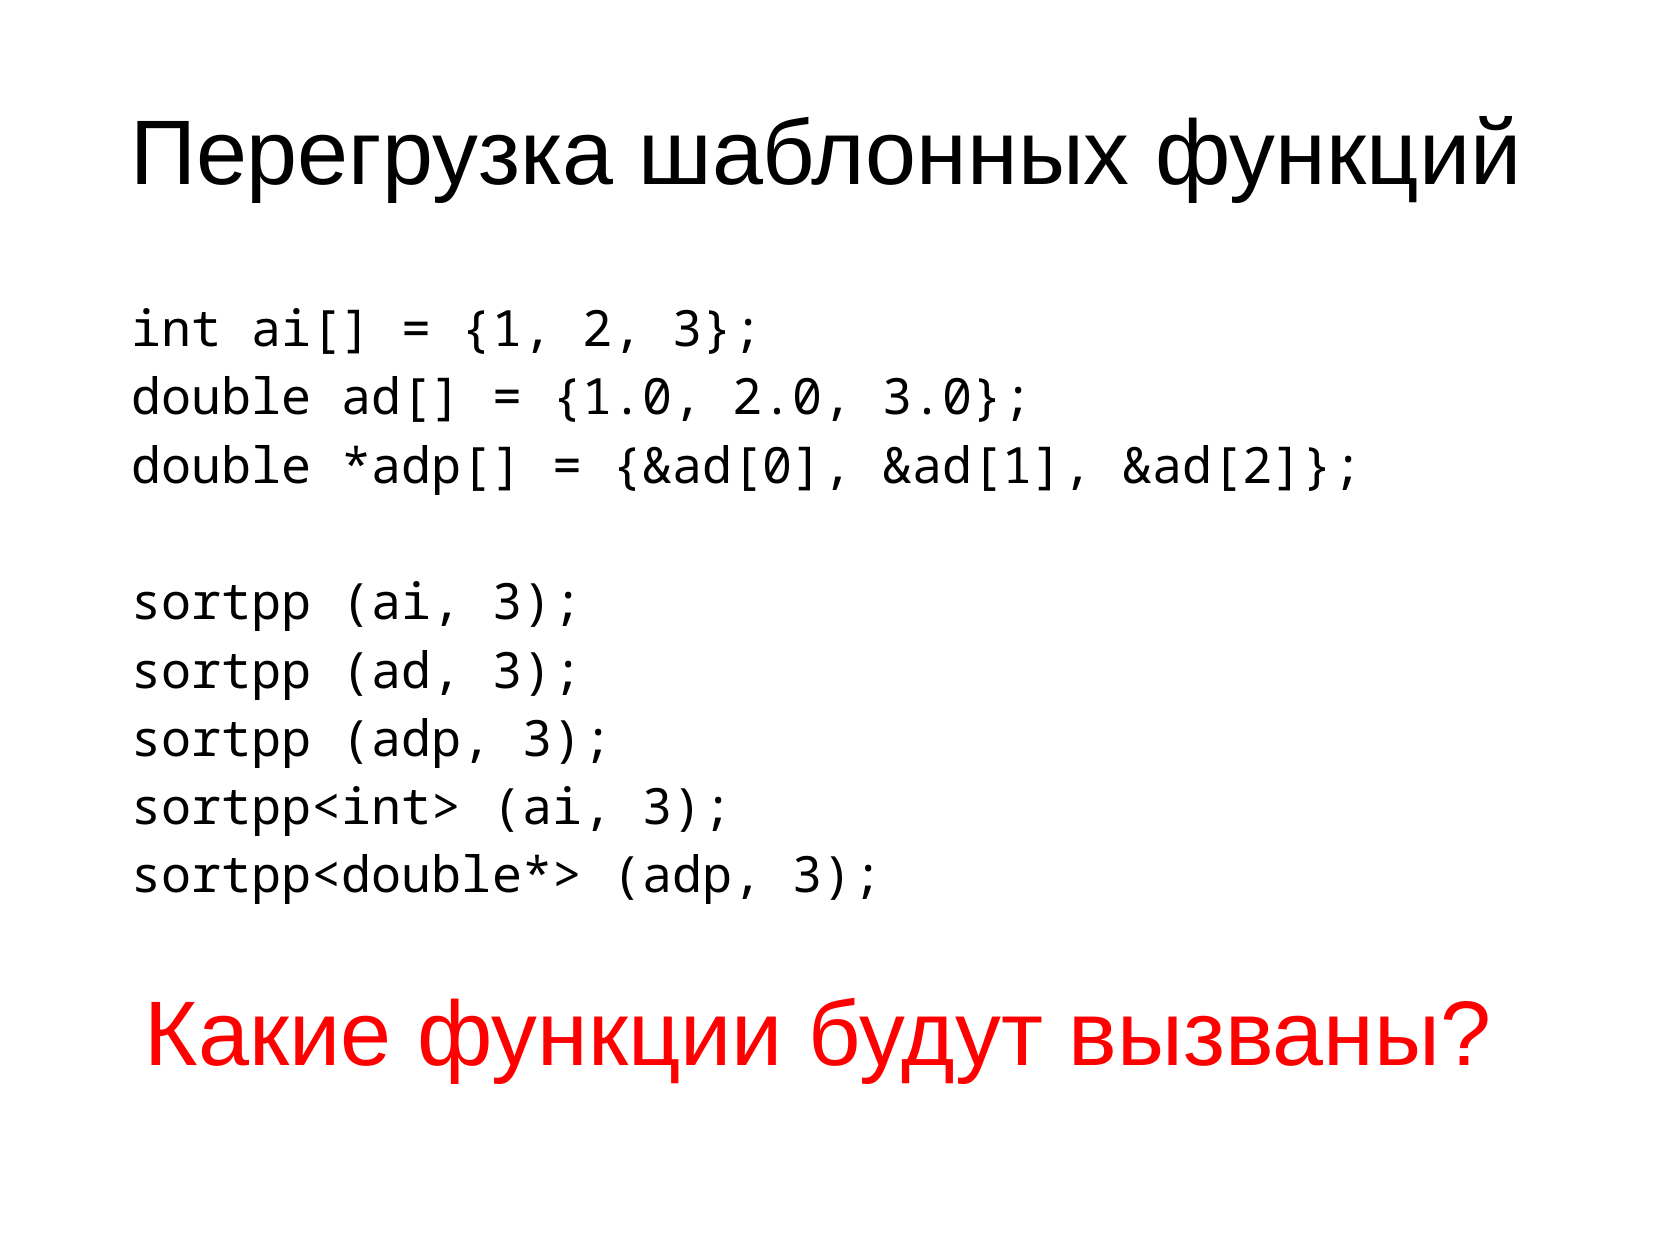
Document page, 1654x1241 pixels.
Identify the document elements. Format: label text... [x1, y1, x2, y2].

subtitle int ai[] = {1, 2, 3}; double ad[] = {1.0, 2.0, 3.0}; double *adp[] = {&ad[0], &ad[1], &ad[2]}; sortpp (ai, 3); sortpp (ad, 3); sortpp (adp, 3); sortpp<int> (ai, 3); sortpp<double*> (adp, 3); [71, 240, 1561, 961]
title Перегрузка шаблонных функций [82, 49, 1571, 257]
title Какие функции будут вызваны? [75, 930, 1564, 1138]
